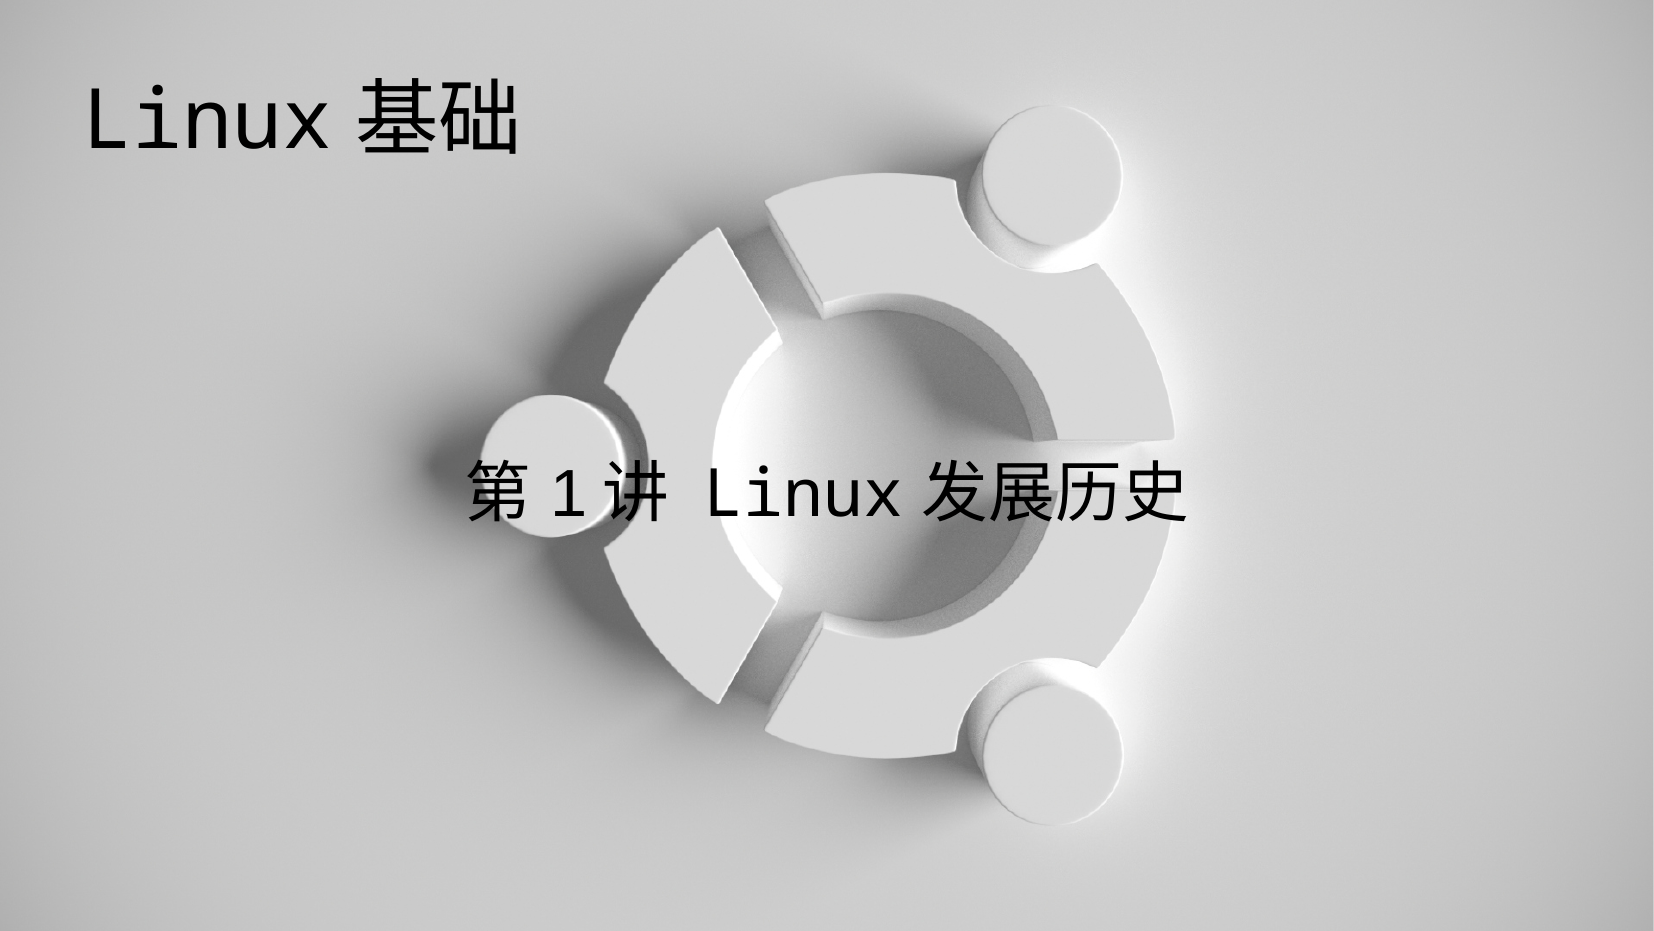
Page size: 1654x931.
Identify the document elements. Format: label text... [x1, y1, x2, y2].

picture [0, 0, 1654, 931]
subtitle 第1讲 Linux发展历史 [82, 217, 1571, 758]
title Linux基础 [82, 37, 1571, 189]
